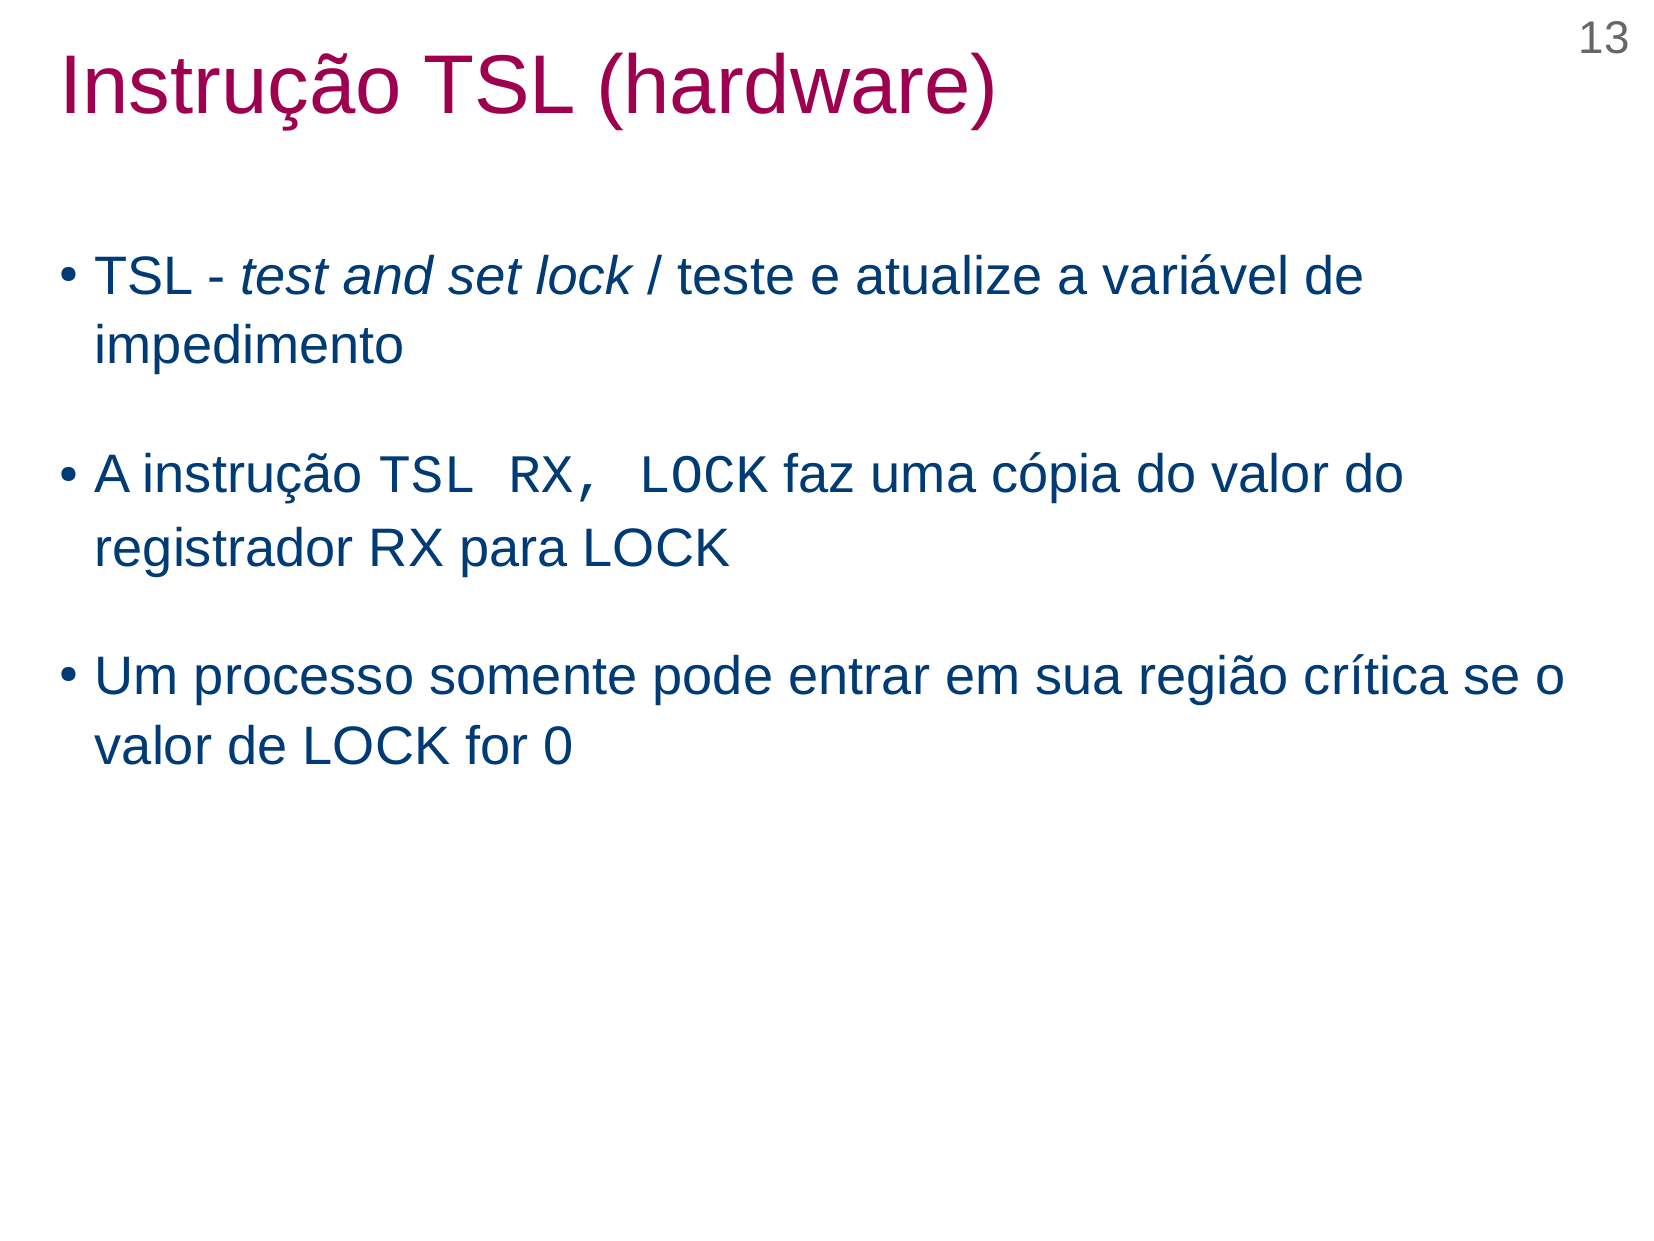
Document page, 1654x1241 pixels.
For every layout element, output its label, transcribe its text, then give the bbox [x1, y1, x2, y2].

title Instrução TSL (hardware) [59, 29, 1595, 148]
list TSL - test and set lock / teste e atualize a variável de impedimento A instrução TSL RX, LOCK faz uma cópia do valor do registrador RX para LOCK Um processo somente pode entrar em sua região crítica se o valor de LOCK for 0 [59, 236, 1595, 1211]
